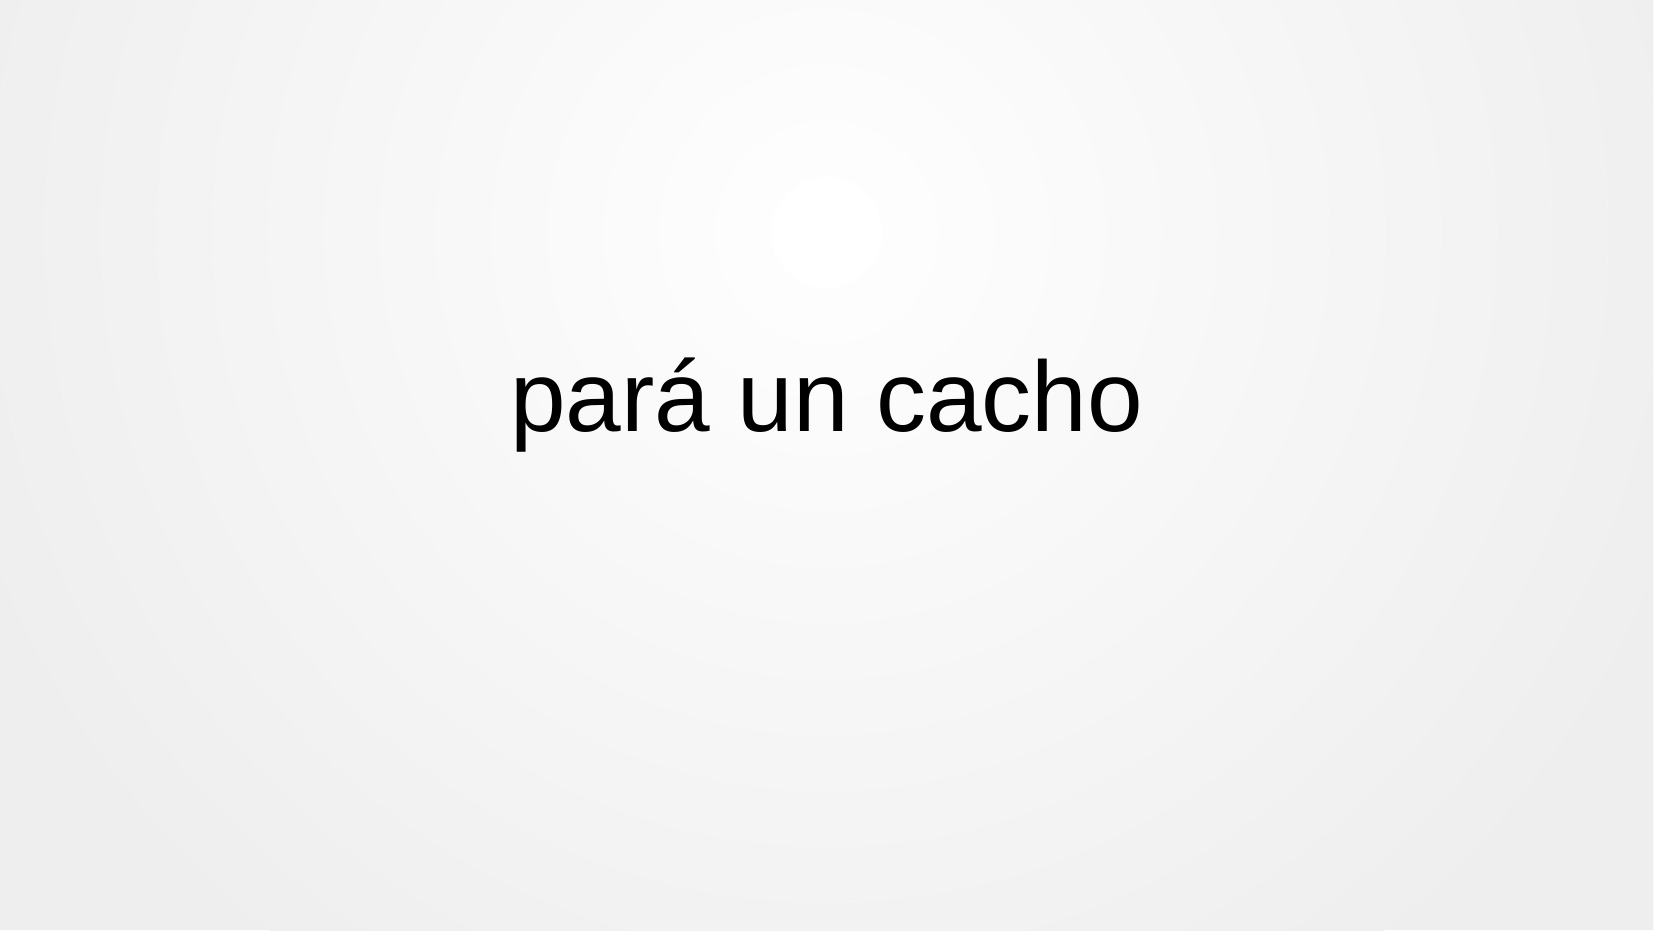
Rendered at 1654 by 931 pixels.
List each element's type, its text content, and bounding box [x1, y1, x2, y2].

subtitle pará un cacho [82, 37, 1571, 757]
